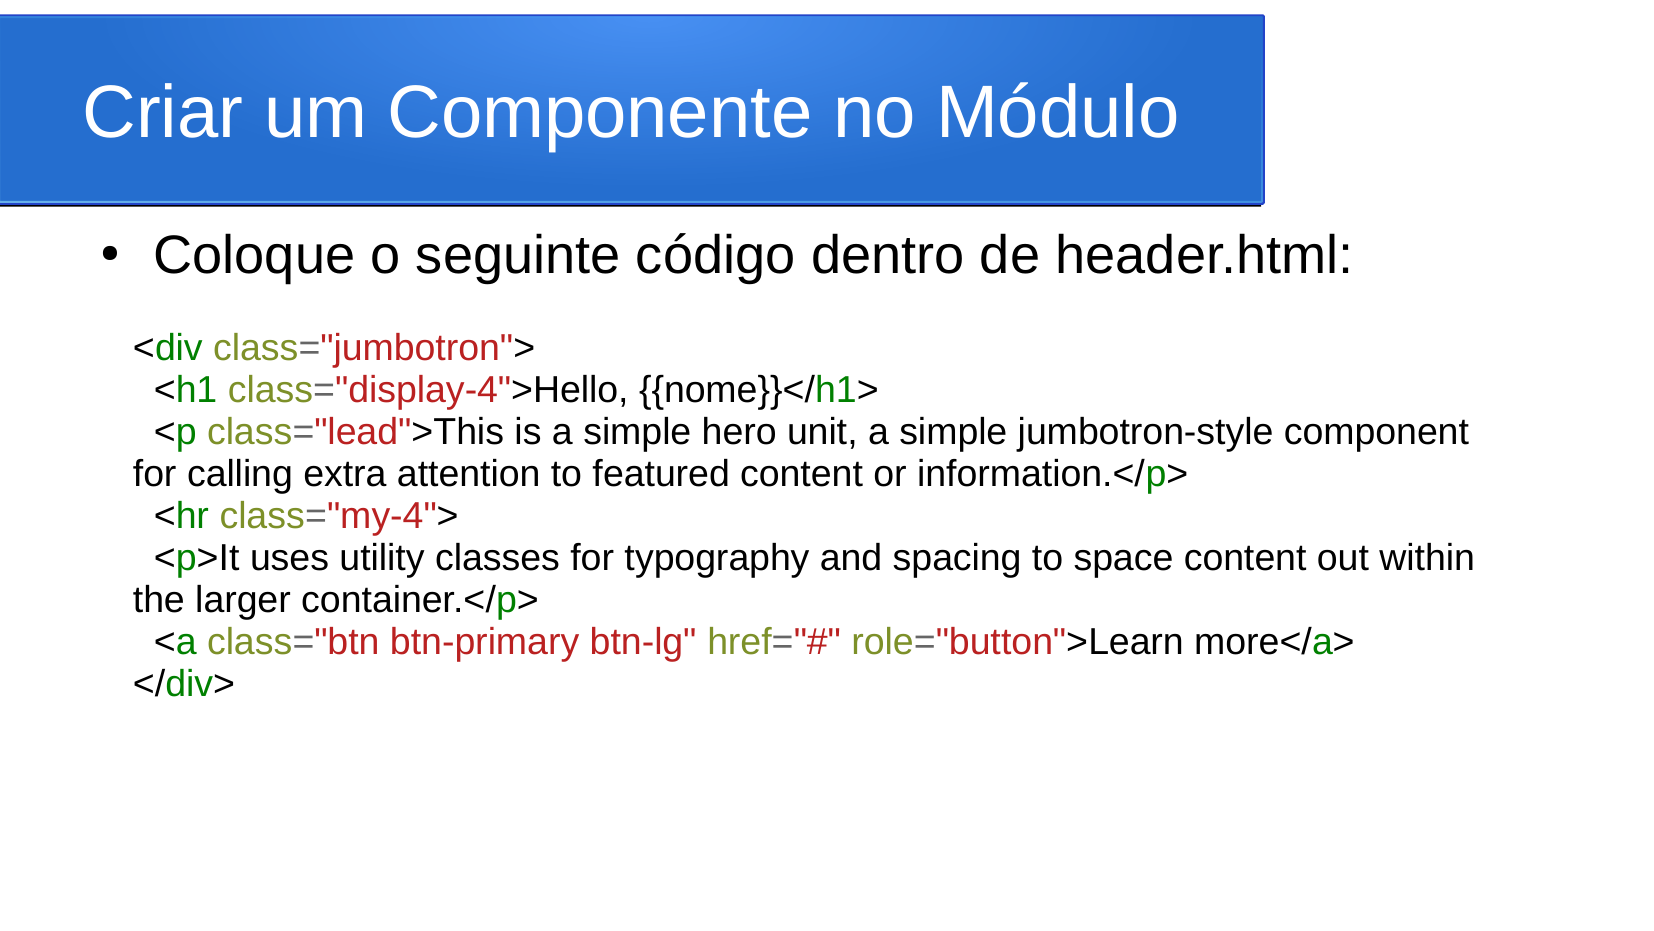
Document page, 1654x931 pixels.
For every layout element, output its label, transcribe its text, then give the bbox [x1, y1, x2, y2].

text_box <div class="jumbotron"> <h1 class="display-4">Hello, {{nome}}</h1> <p class="lead">This is a simple hero unit, a simple jumbotron-style component for calling extra attention to featured content or information.</p> <hr class="my-4"> <p>It uses utility classes for typography and spacing to space content out within the larger container.</p> <a class="btn btn-primary btn-lg" href="#" role="button">Learn more</a> </div> [118, 318, 1501, 796]
list Coloque o seguinte código dentro de header.html: [82, 224, 1571, 764]
title Criar um Componente no Módulo [82, 35, 1235, 189]
